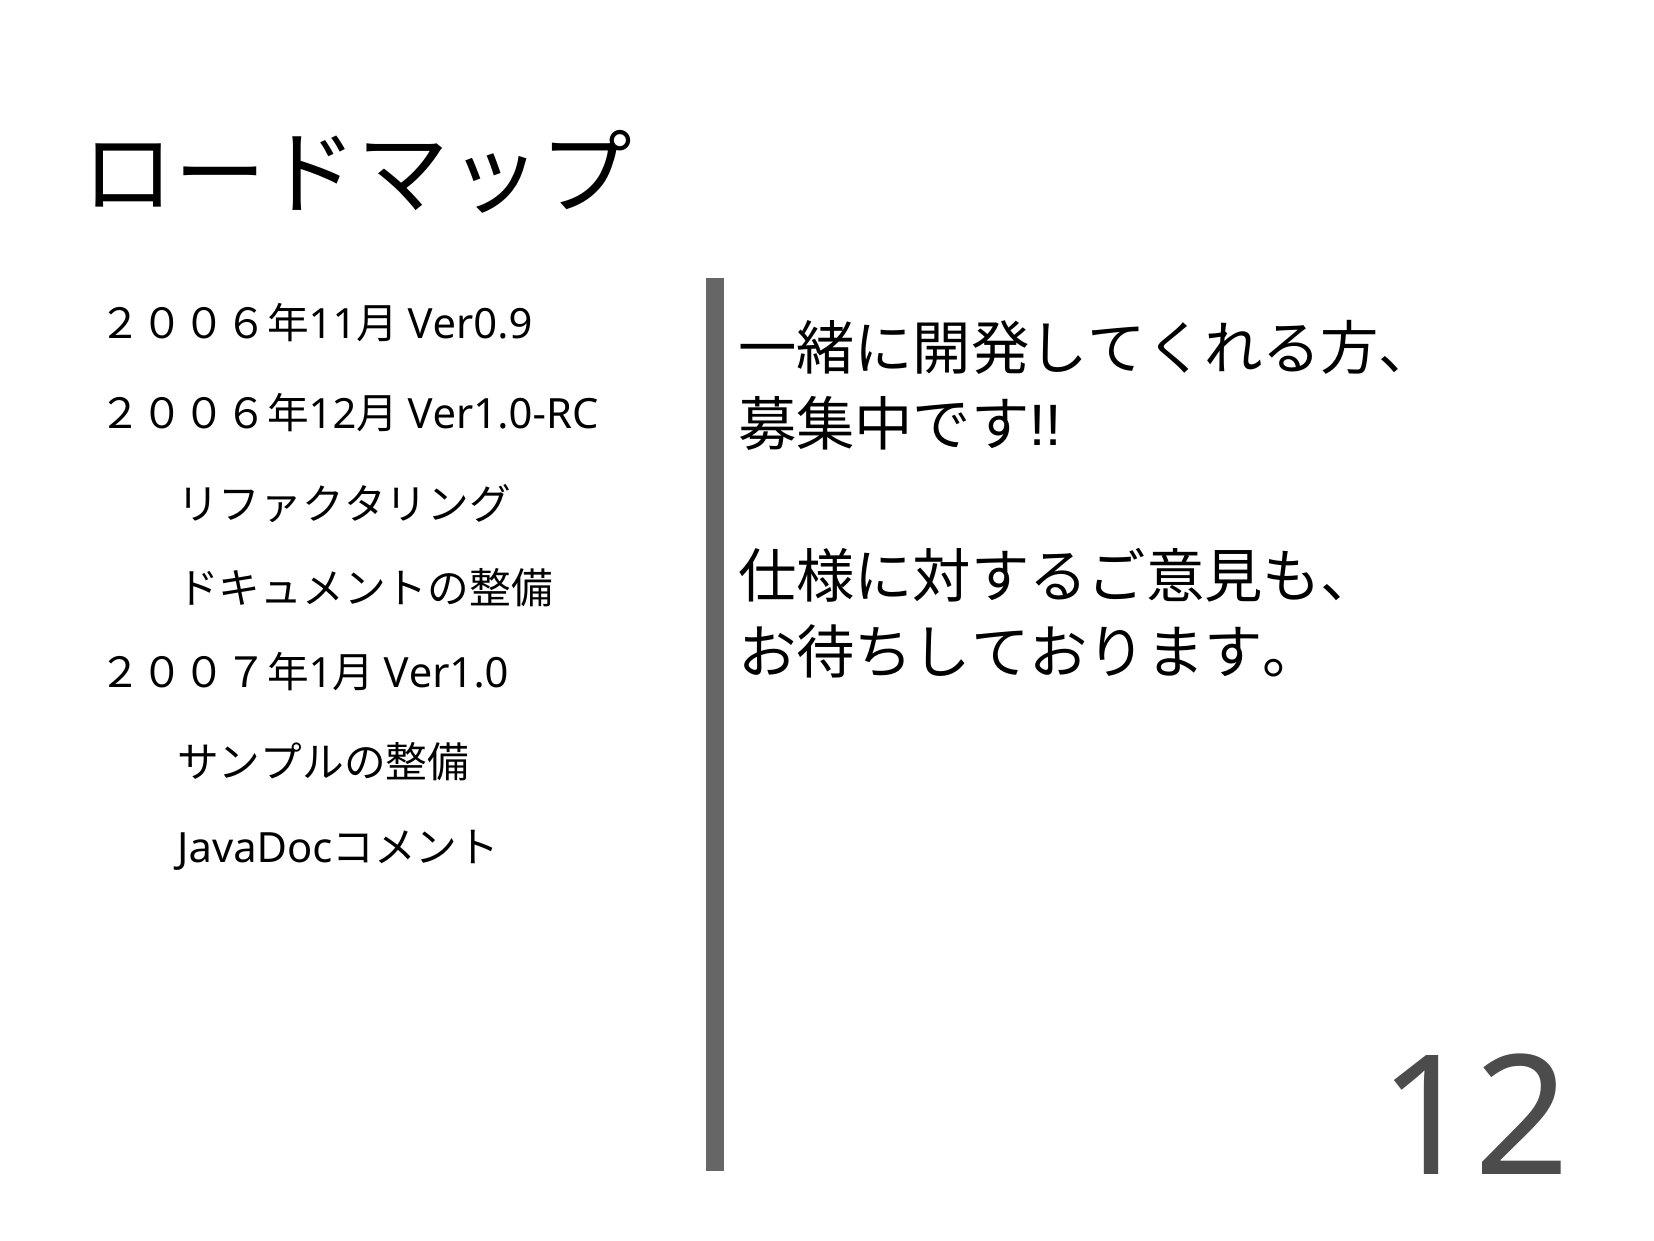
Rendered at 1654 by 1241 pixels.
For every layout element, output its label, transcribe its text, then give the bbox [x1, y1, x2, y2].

text_box 一緒に開発してくれる方、 募集中です!! 仕様に対するご意見も、 お待ちしております。 [724, 301, 1446, 643]
title ロードマップ [82, 20, 1571, 285]
list ２００６年11月 Ver0.9 ２００６年12月 Ver1.0-RC リファクタリング ドキュメントの整備 ２００７年1月 Ver1.0 サンプルの整備 JavaDocコメント [82, 290, 706, 1109]
list ２００６年11月 Ver0.9 ２００６年12月 Ver1.0-RC リファクタリング ドキュメントの整備 ２００７年1月 Ver1.0 サンプルの整備 JavaDocコメント [724, 290, 1571, 1109]
